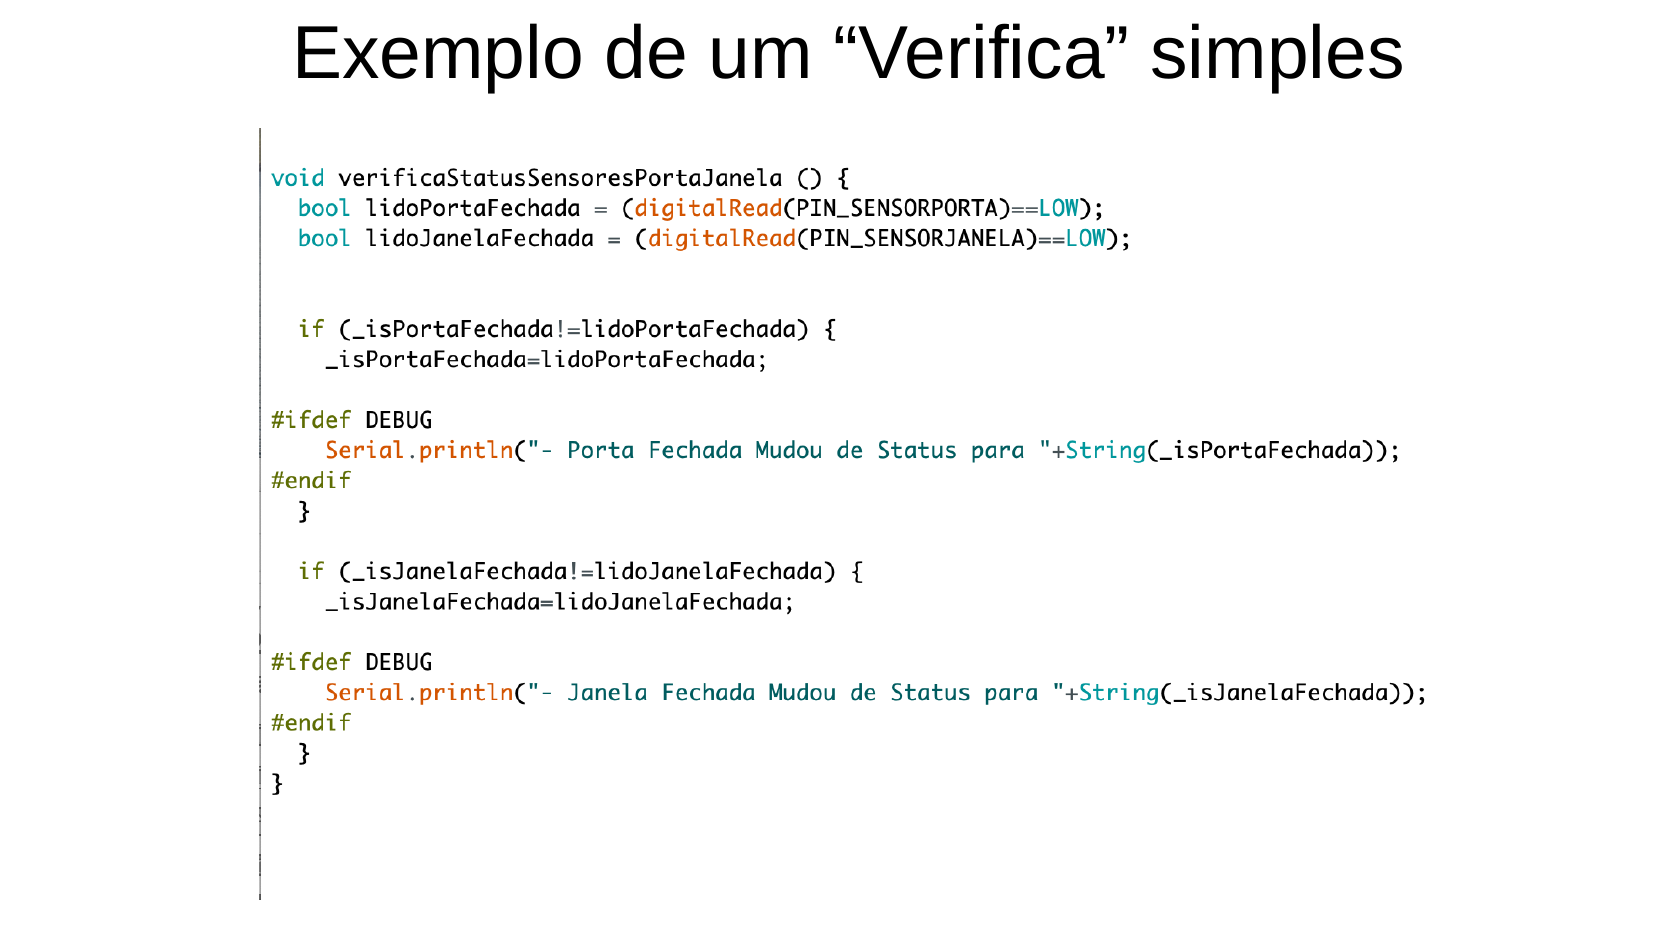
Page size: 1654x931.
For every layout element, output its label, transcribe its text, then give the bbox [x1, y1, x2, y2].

title Exemplo de um “Verifica” simples [105, 0, 1594, 106]
picture [259, 128, 1568, 901]
